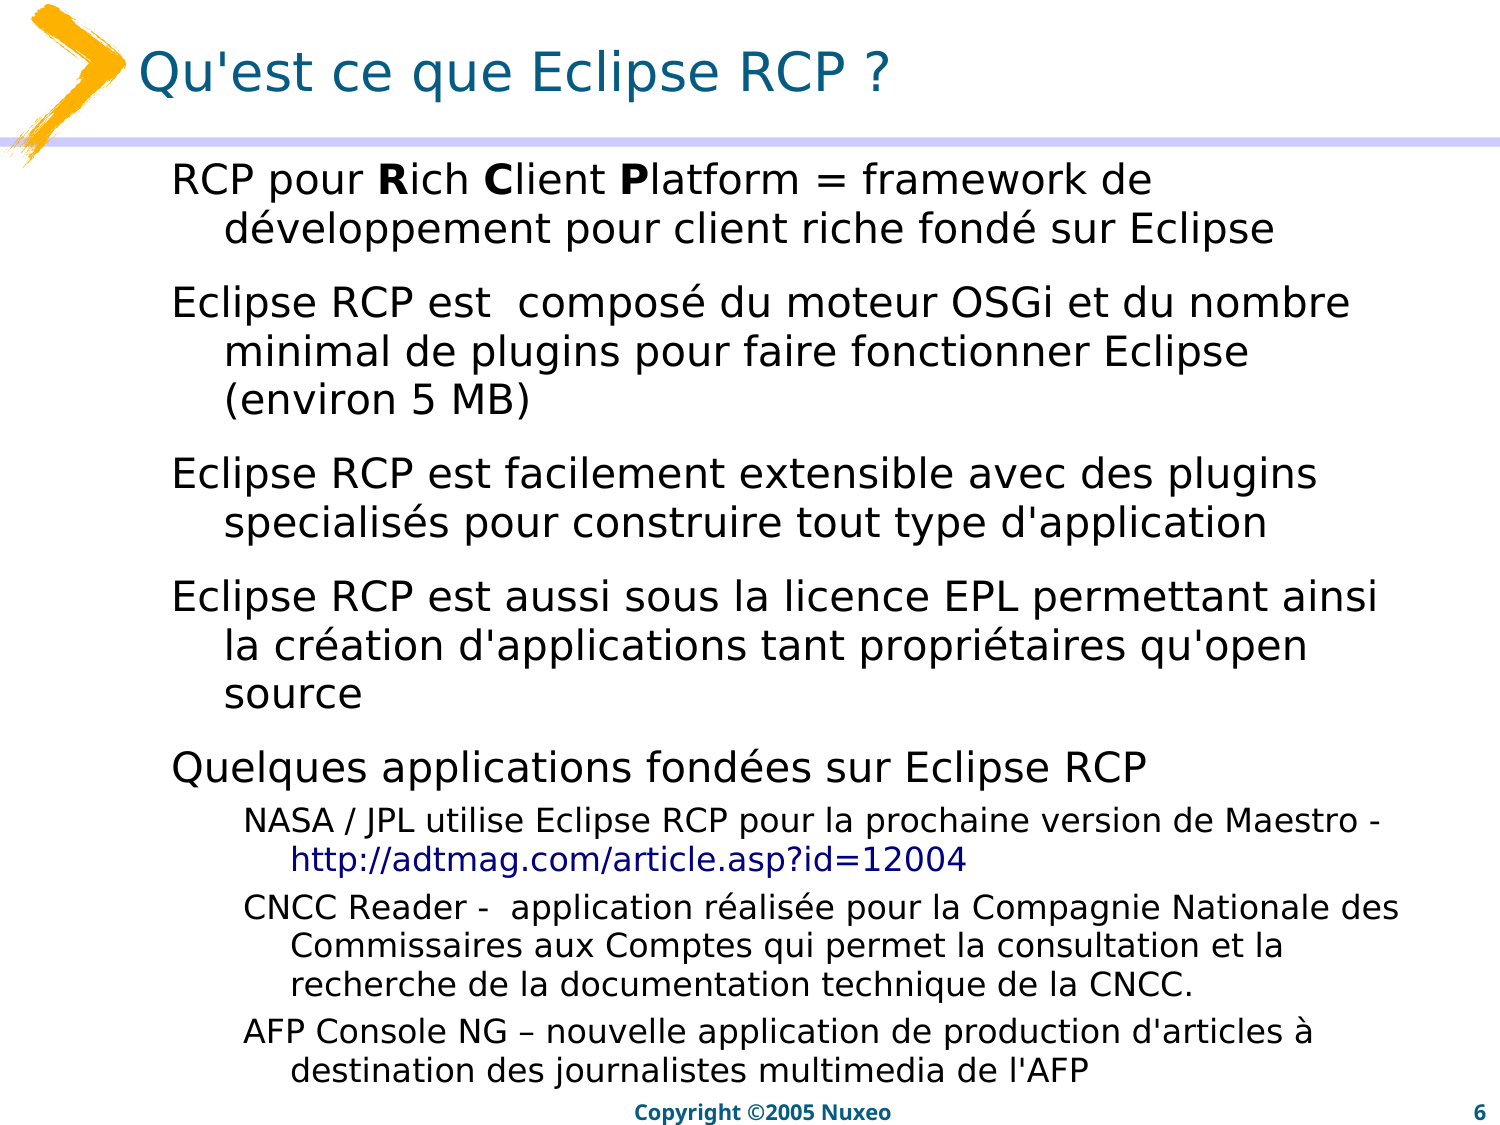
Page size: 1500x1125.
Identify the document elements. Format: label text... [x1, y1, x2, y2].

picture [4, 4, 126, 169]
title Qu'est ce que Eclipse RCP ? [139, 12, 1409, 130]
list RCP pour Rich Client Platform = framework de développement pour client riche fondé sur Eclipse Eclipse RCP est composé du moteur OSGi et du nombre minimal de plugins pour faire fonctionner Eclipse (environ 5 MB) Eclipse RCP est facilement extensible avec des plugins specialisés pour construire tout type d'application Eclipse RCP est aussi sous la licence EPL permettant ainsi la création d'applications tant propriétaires qu'open source Quelques applications fondées sur Eclipse RCP NASA / JPL utilise Eclipse RCP pour la prochaine version de Maestro - http://adtmag.com/article.asp?id=12004 CNCC Reader - application réalisée pour la Compagnie Nationale des Commissaires aux Comptes qui permet la consultation et la recherche de la documentation technique de la CNCC. AFP Console NG – nouvelle application de production d'articles à destination des journalistes multimedia de l'AFP [168, 156, 1411, 1091]
